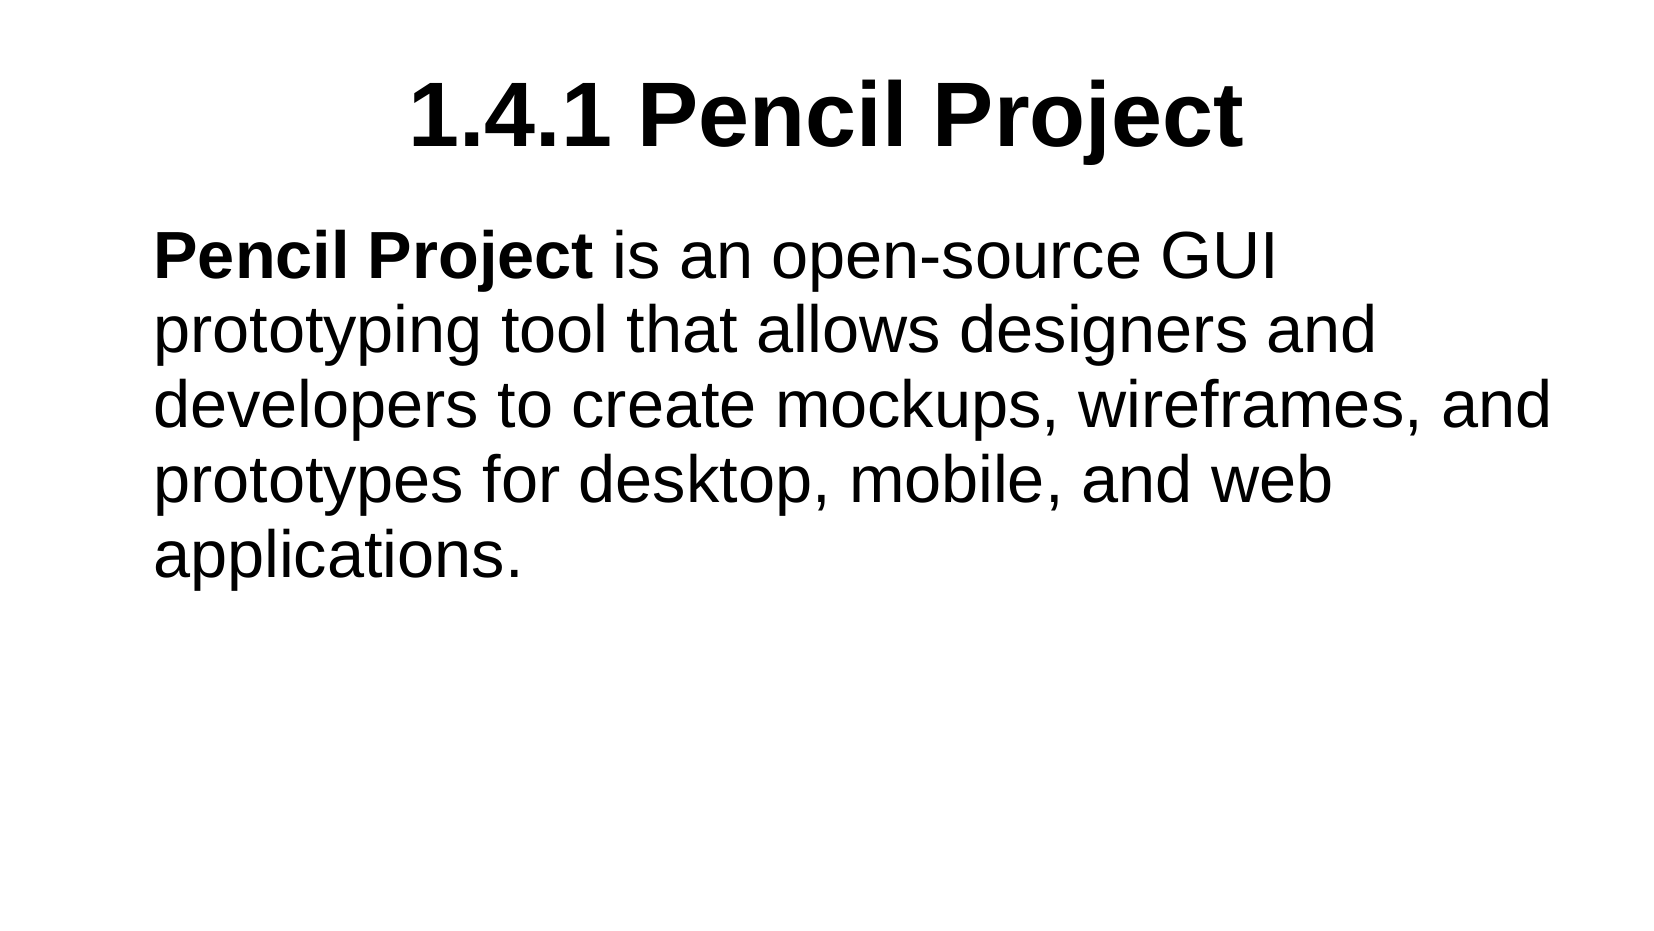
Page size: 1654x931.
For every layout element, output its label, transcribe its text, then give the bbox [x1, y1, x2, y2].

title 1.4.1 Pencil Project [82, 37, 1571, 193]
list Pencil Project is an open-source GUI prototyping tool that allows designers and developers to create mockups, wireframes, and prototypes for desktop, mobile, and web applications. [82, 217, 1571, 758]
